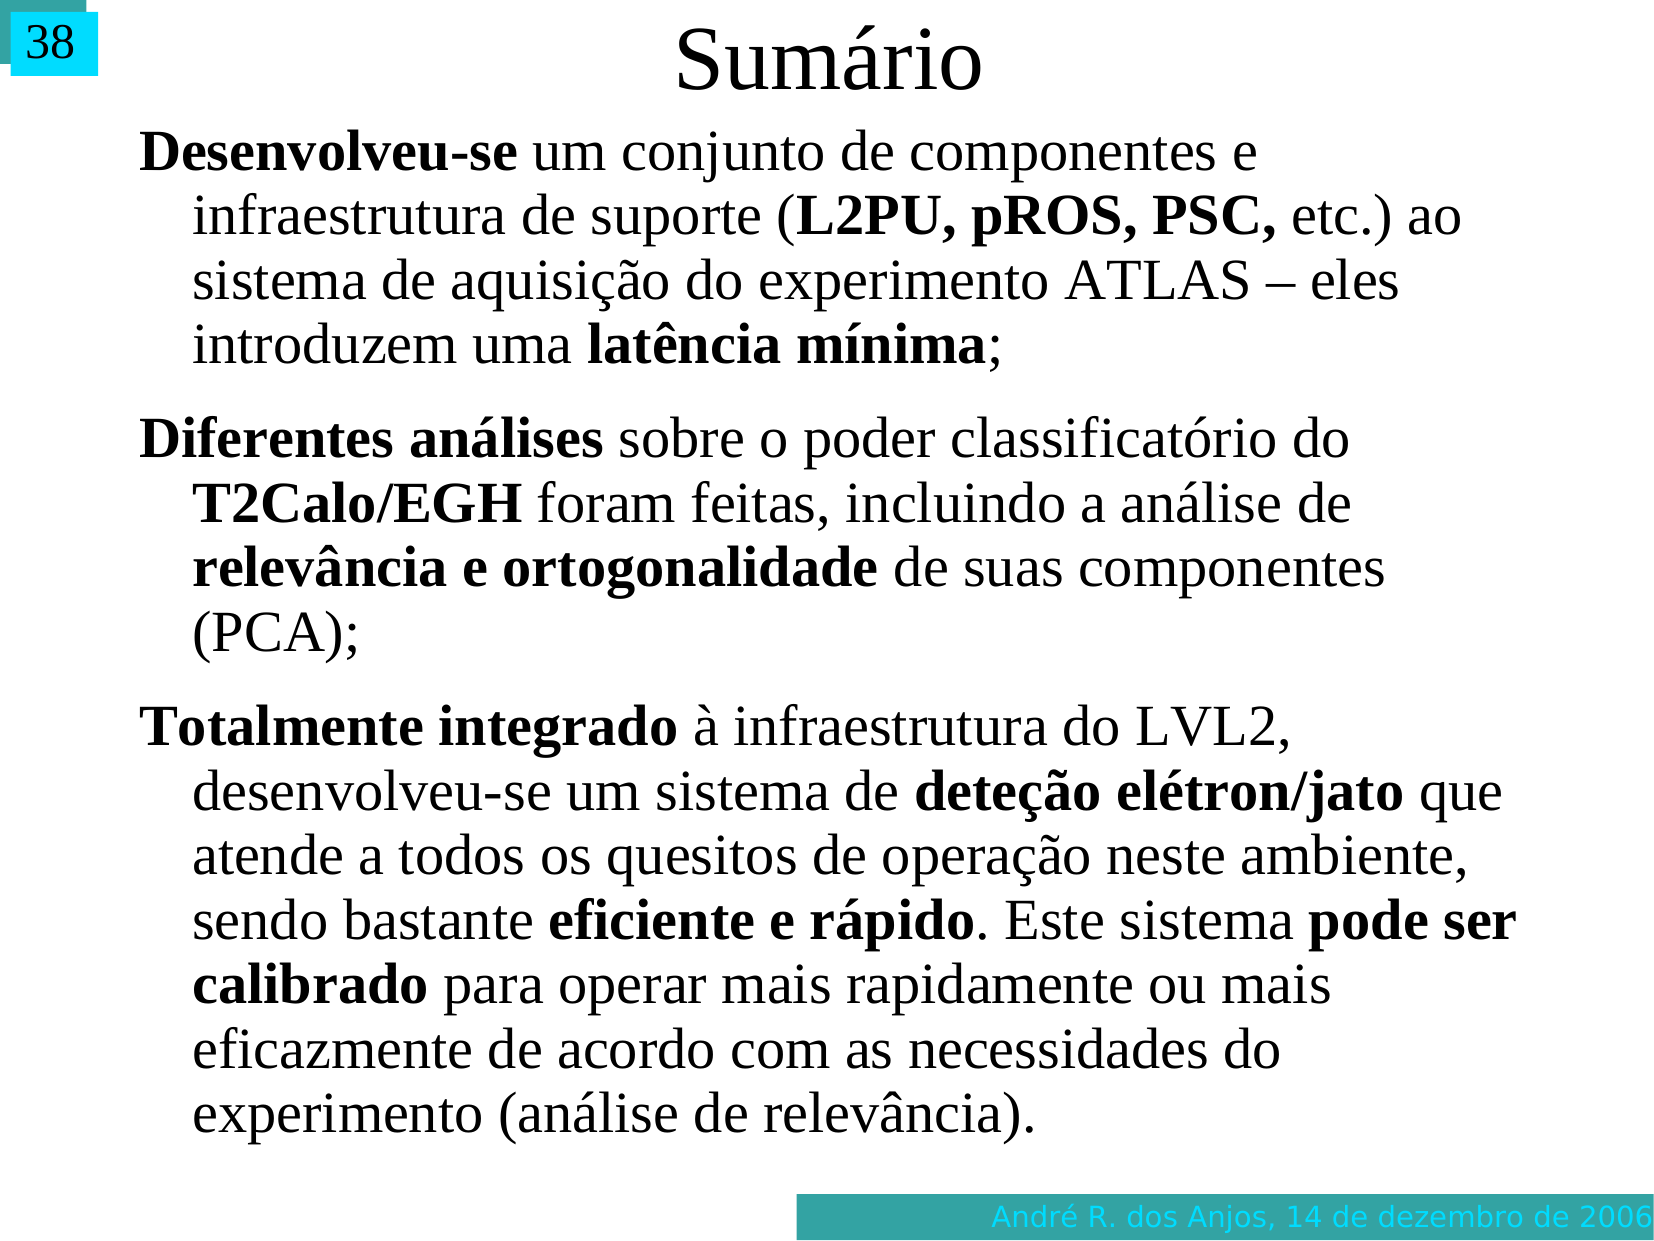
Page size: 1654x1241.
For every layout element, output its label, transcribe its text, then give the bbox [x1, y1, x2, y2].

title Sumário [123, 0, 1536, 119]
list Desenvolveu-se um conjunto de componentes e infraestrutura de suporte (L2PU, pROS, PSC, etc.) ao sistema de aquisição do experimento ATLAS – eles introduzem uma latência mínima; Diferentes análises sobre o poder classificatório do T2Calo/EGH foram feitas, incluindo a análise de relevância e ortogonalidade de suas componentes (PCA); Totalmente integrado à infraestrutura do LVL2, desenvolveu-se um sistema de deteção elétron/jato que atende a todos os quesitos de operação neste ambiente, sendo bastante eficiente e rápido. Este sistema pode ser calibrado para operar mais rapidamente ou mais eficazmente de acordo com as necessidades do experimento (análise de relevância). [121, 118, 1534, 1182]
